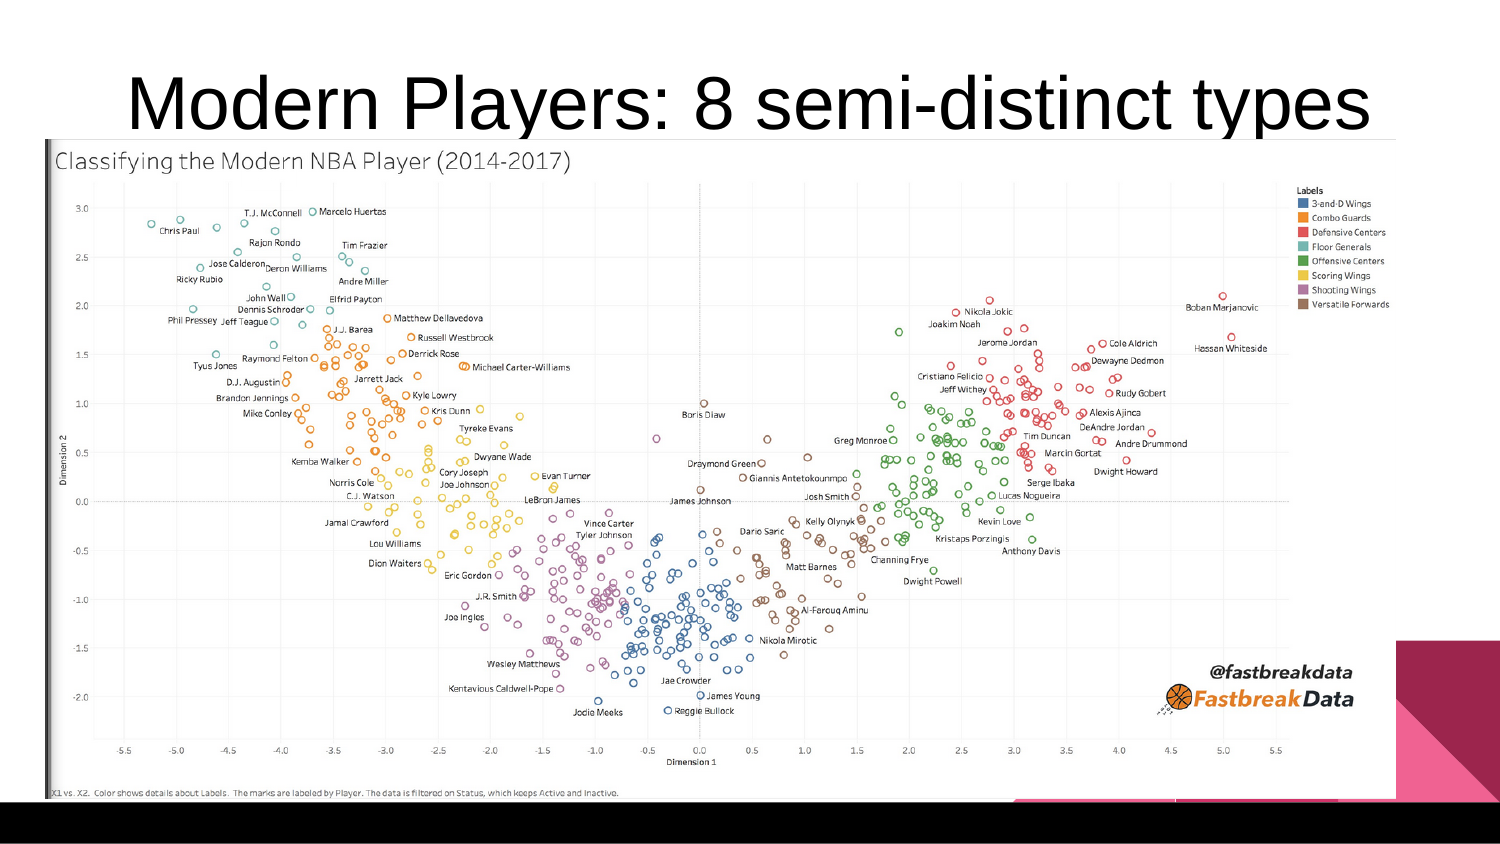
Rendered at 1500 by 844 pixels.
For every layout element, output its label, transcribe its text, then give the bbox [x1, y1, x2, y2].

title Modern Players: 8 semi-distinct types [75, 33, 1425, 175]
picture [45, 139, 1396, 799]
